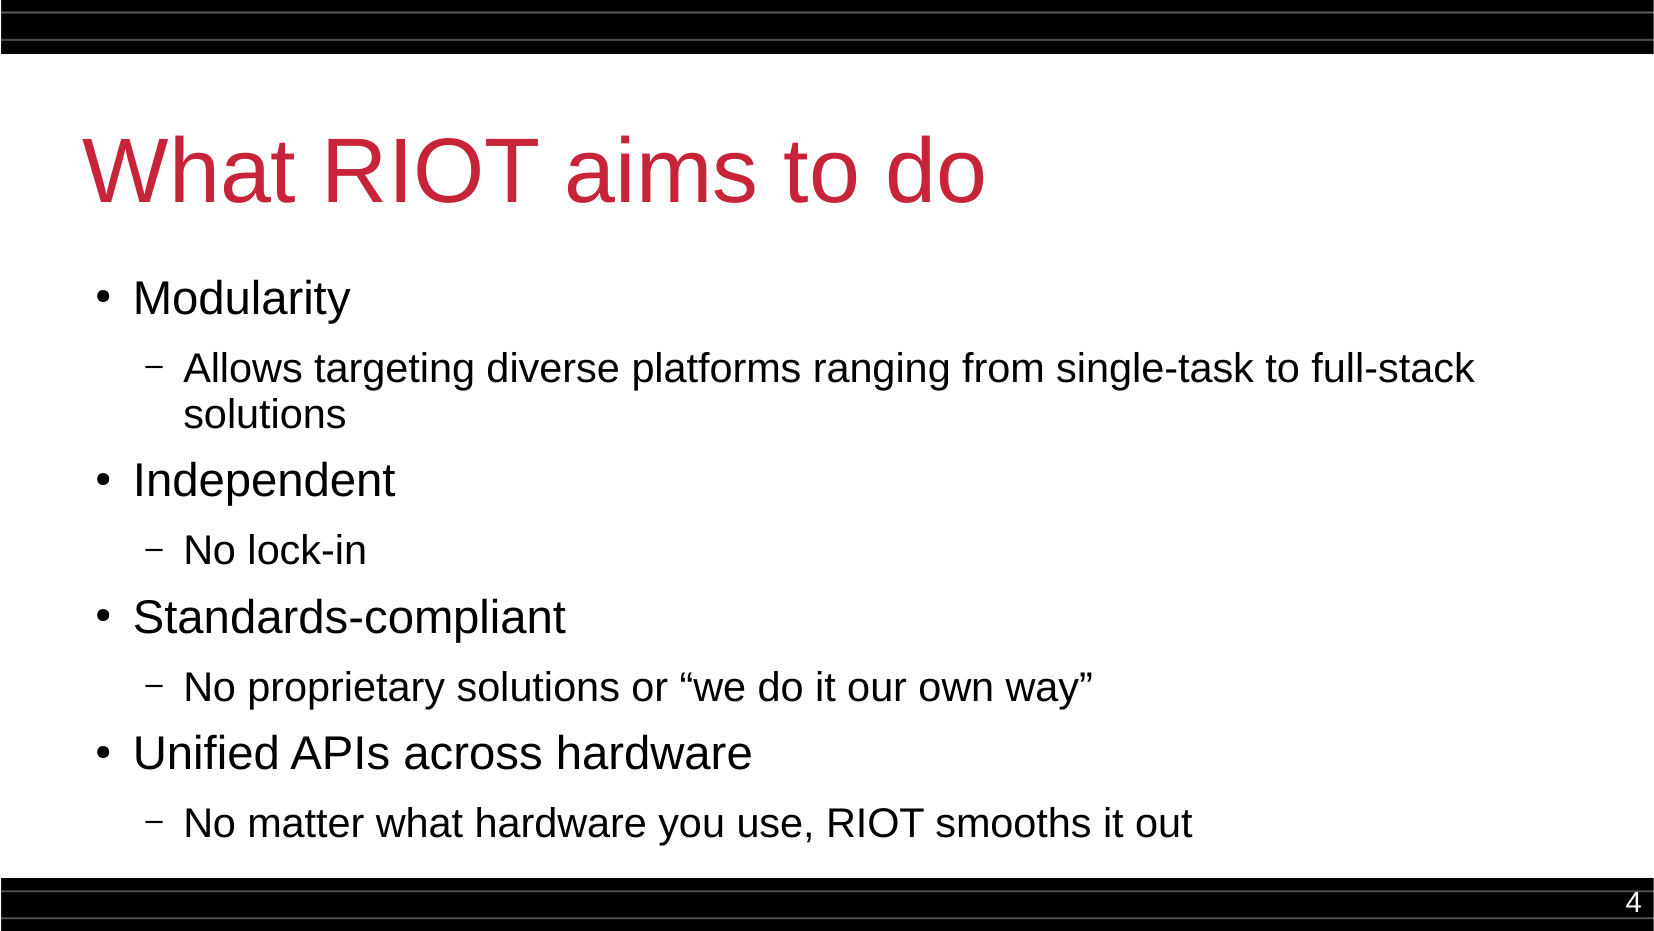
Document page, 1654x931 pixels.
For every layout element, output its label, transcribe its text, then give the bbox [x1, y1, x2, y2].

list Modularity Allows targeting diverse platforms ranging from single-task to full-stack solutions Independent No lock-in Standards-compliant No proprietary solutions or “we do it our own way” Unified APIs across hardware No matter what hardware you use, RIOT smooths it out [82, 271, 1571, 851]
title What RIOT aims to do [82, 92, 1571, 249]
picture [1, 878, 1654, 931]
picture [1, 0, 1654, 54]
